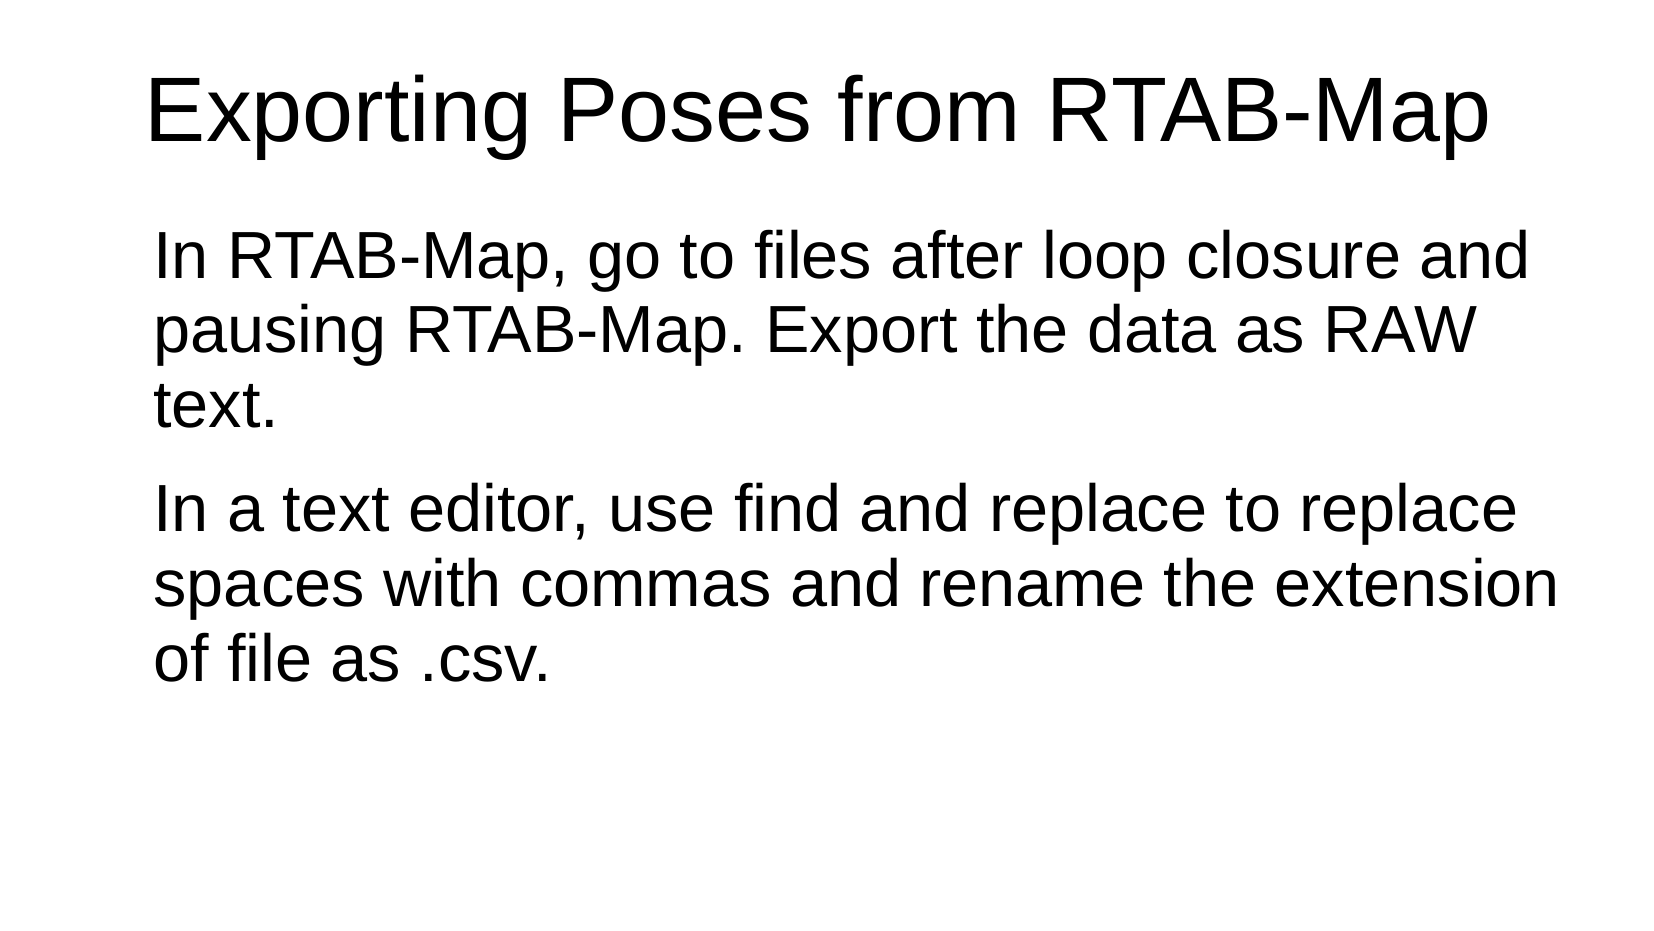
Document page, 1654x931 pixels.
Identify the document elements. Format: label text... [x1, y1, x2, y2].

title Exporting Poses from RTAB-Map [75, 32, 1564, 188]
list In RTAB-Map, go to files after loop closure and pausing RTAB-Map. Export the data as RAW text. In a text editor, use find and replace to replace spaces with commas and rename the extension of file as .csv. [82, 217, 1571, 758]
